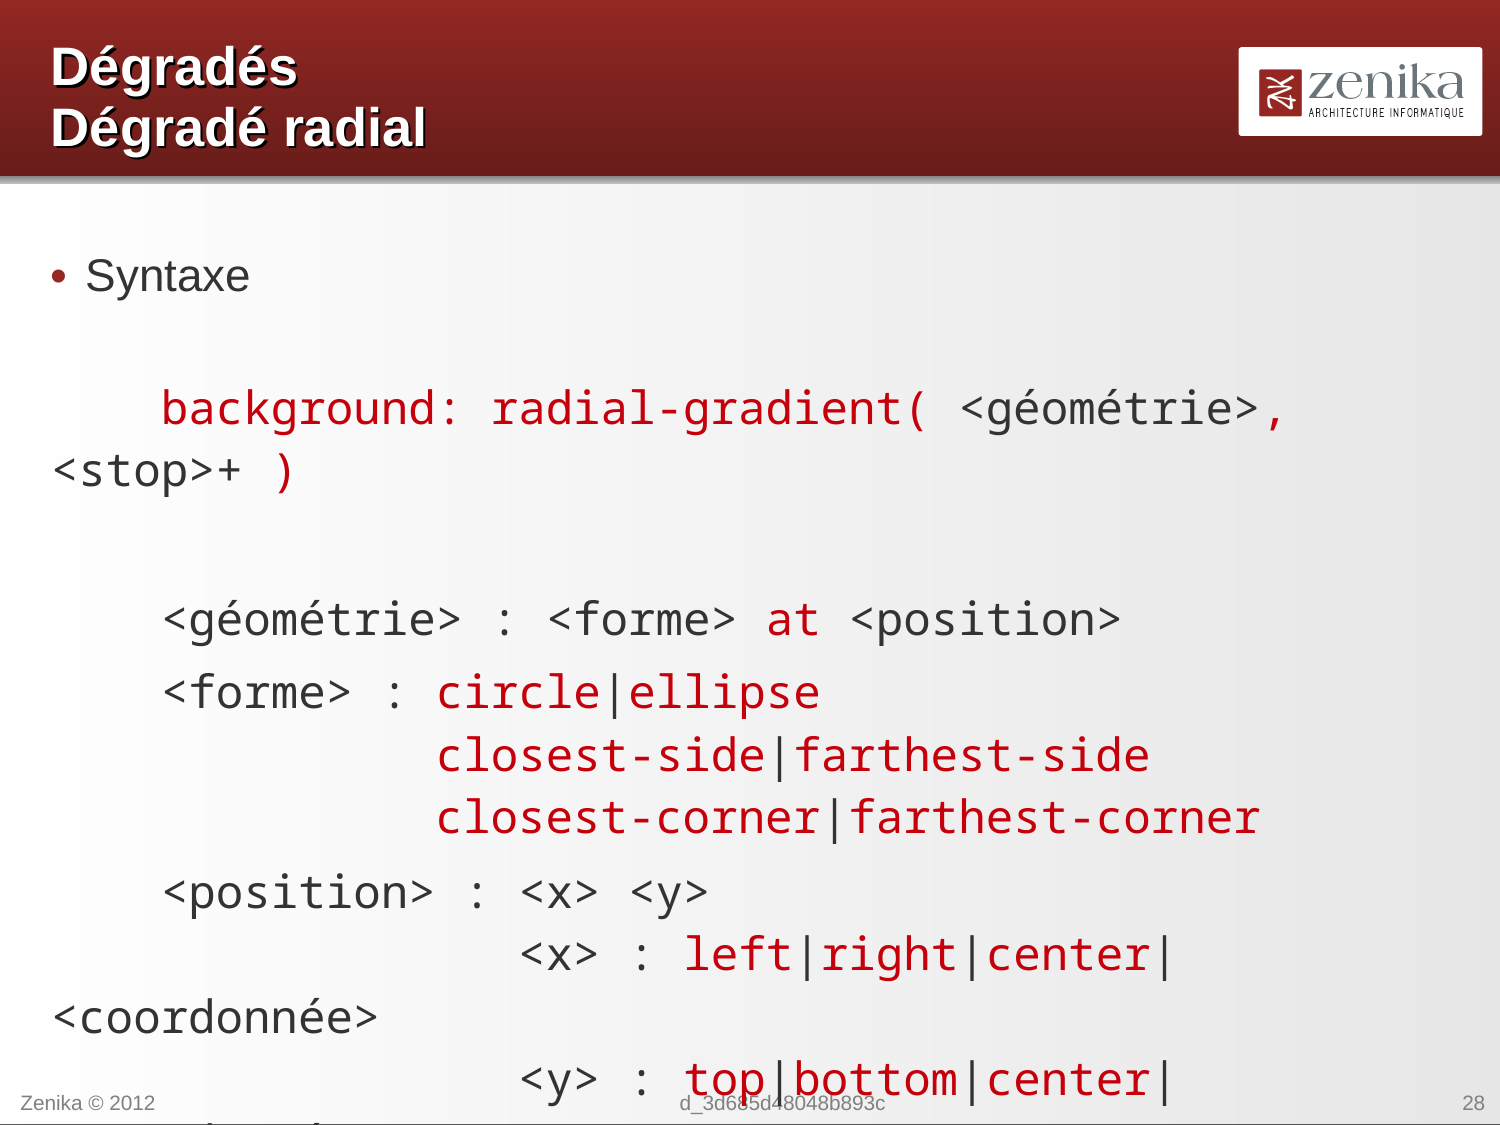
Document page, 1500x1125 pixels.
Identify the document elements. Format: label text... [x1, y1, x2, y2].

list Syntaxe background: radial-gradient( <géométrie>, <stop>+ ) <géométrie> : <forme> at <position> <forme> : circle|ellipse closest-side|farthest-side closest-corner|farthest-corner <position> : <x> <y> <x> : left|right|center|<coordonnée> <y> : top|bottom|center|<coordonnée> <stop> : <color> <position%> [50, 249, 1435, 1079]
picture [1257, 58, 1464, 125]
title Dégradés Dégradé radial [50, 15, 1206, 180]
